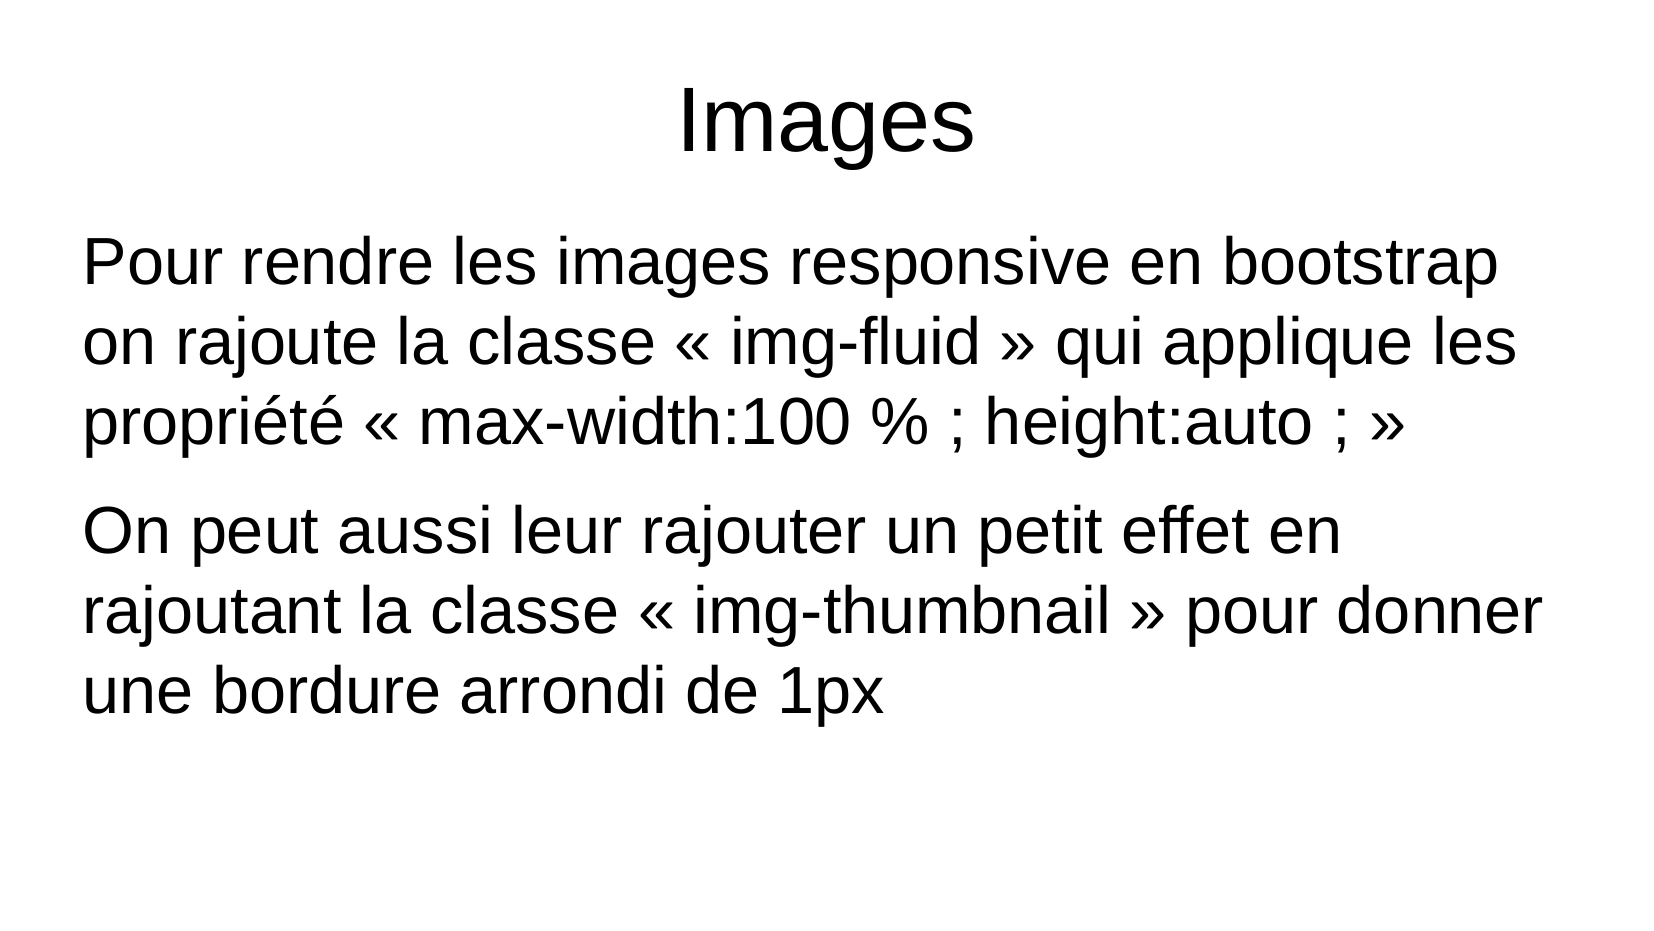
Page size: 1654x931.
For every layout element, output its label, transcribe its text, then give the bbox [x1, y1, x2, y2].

list Pour rendre les images responsive en bootstrap on rajoute la classe « img-fluid » qui applique les propriété « max-width:100 % ; height:auto ; » On peut aussi leur rajouter un petit effet en rajoutant la classe « img-thumbnail » pour donner une bordure arrondi de 1px [82, 217, 1571, 758]
title Images [82, 37, 1571, 193]
